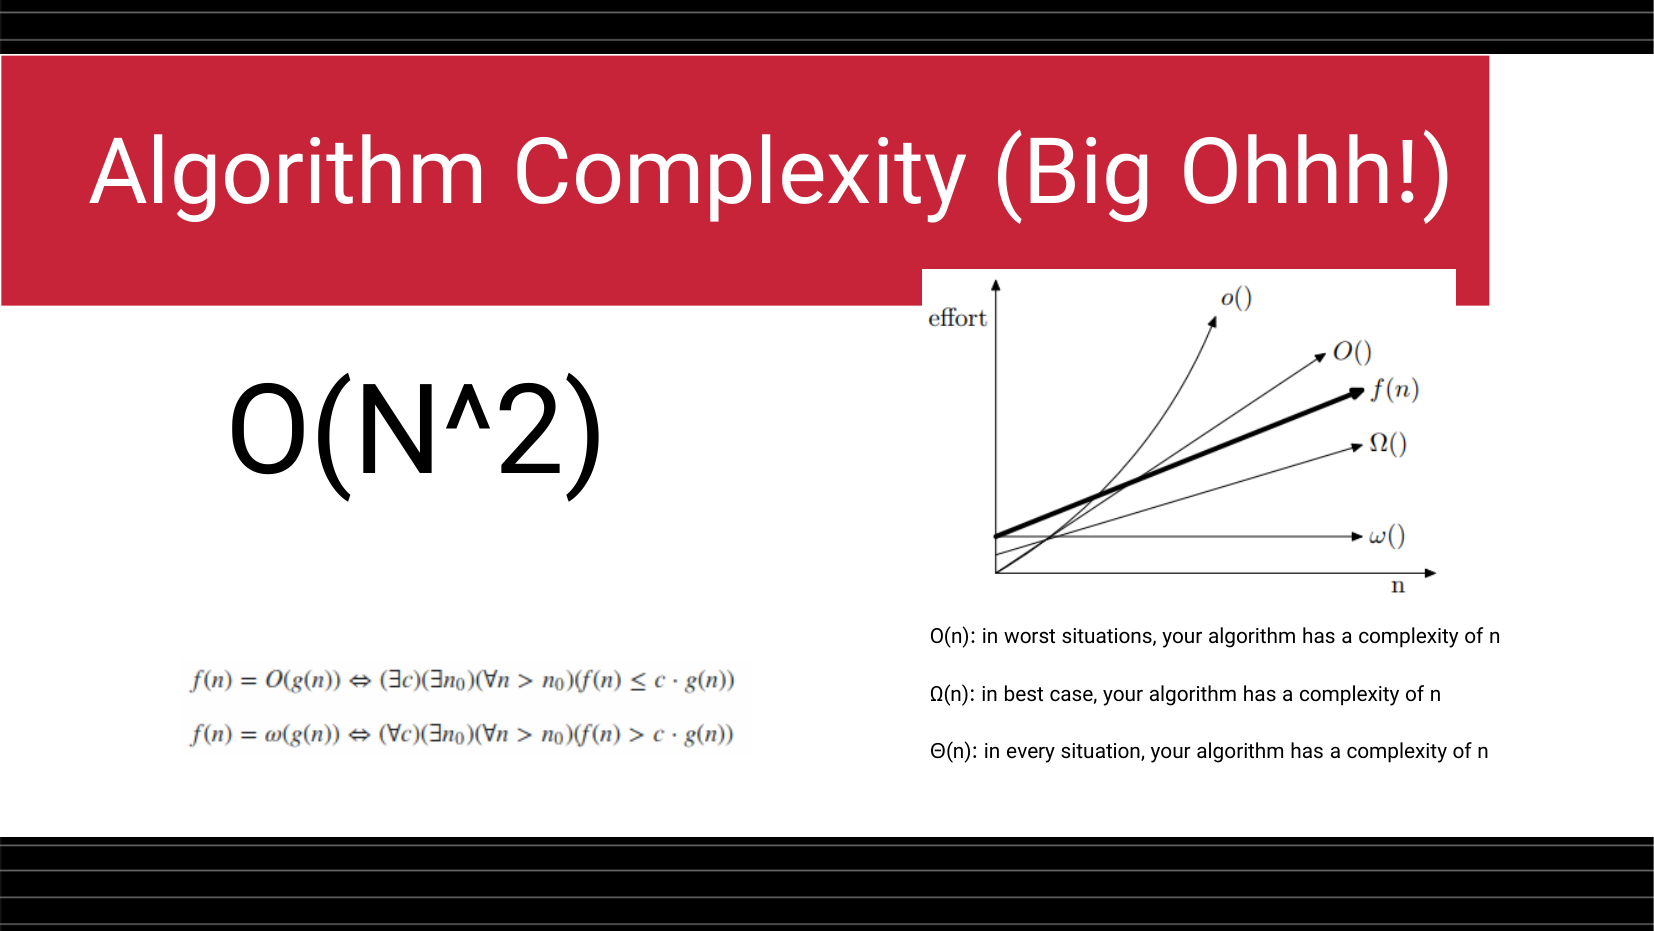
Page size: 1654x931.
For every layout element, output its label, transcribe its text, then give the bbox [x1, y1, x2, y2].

picture [181, 659, 751, 756]
picture [0, 837, 1654, 931]
text_box O(n): in worst situations, your algorithm has a complexity of n Ω(n): in best case, your algorithm has a complexity of n Θ(n): in every situation, your algorithm has a complexity of n [915, 615, 1516, 835]
subtitle O(N^2) [225, 345, 646, 541]
picture [922, 269, 1456, 601]
title Algorithm Complexity (Big Ohhh!) [1, 106, 1490, 256]
picture [0, 0, 1654, 54]
